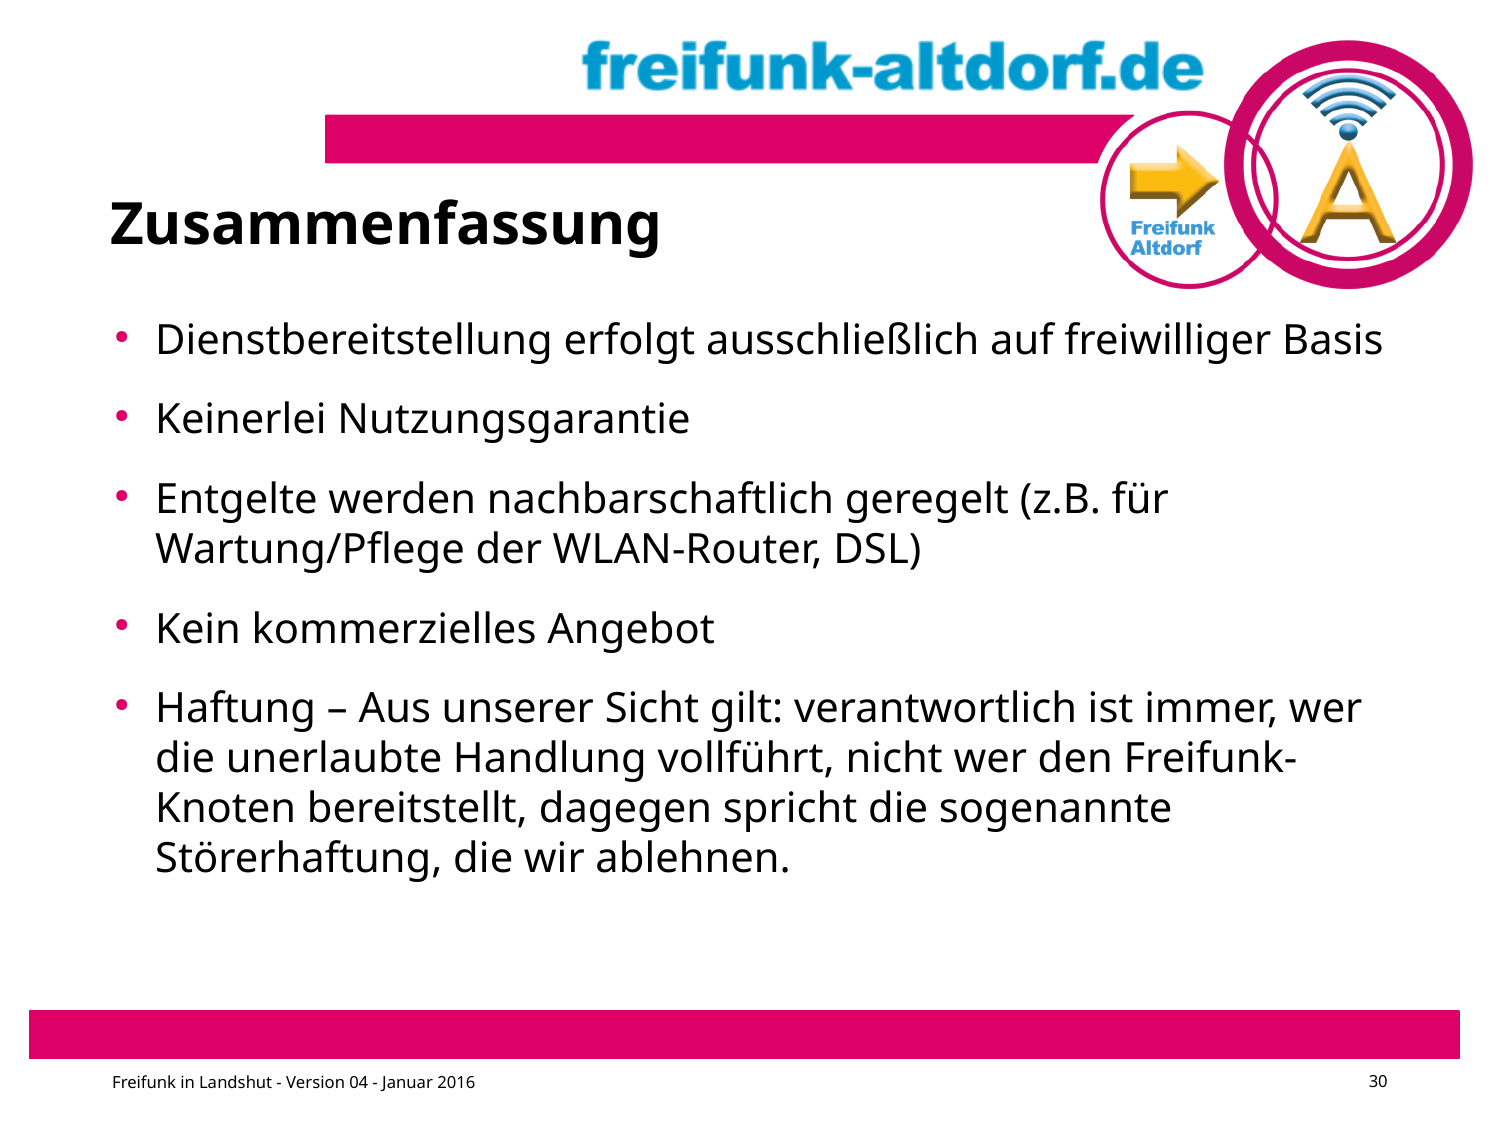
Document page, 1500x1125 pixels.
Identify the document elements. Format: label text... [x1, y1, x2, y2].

title Zusammenfassung [110, 160, 1093, 282]
slide_number <Foliennummer> [1107, 1058, 1388, 1106]
picture [562, 24, 1474, 296]
list Dienstbereitstellung erfolgt ausschließlich auf freiwilliger Basis Keinerlei Nutzungsgarantie Entgelte werden nachbarschaftlich geregelt (z.B. für Wartung/Pflege der WLAN-Router, DSL) Kein kommerzielles Angebot Haftung – Aus unserer Sicht gilt: verantwortlich ist immer, wer die unerlaubte Handlung vollführt, nicht wer den Freifunk-Knoten bereitstellt, dagegen spricht die sogenannte Störerhaftung, die wir ablehnen. [110, 312, 1392, 1000]
footer Freifunk in Landshut - Version 04 - Januar 2016 [112, 1058, 1090, 1106]
